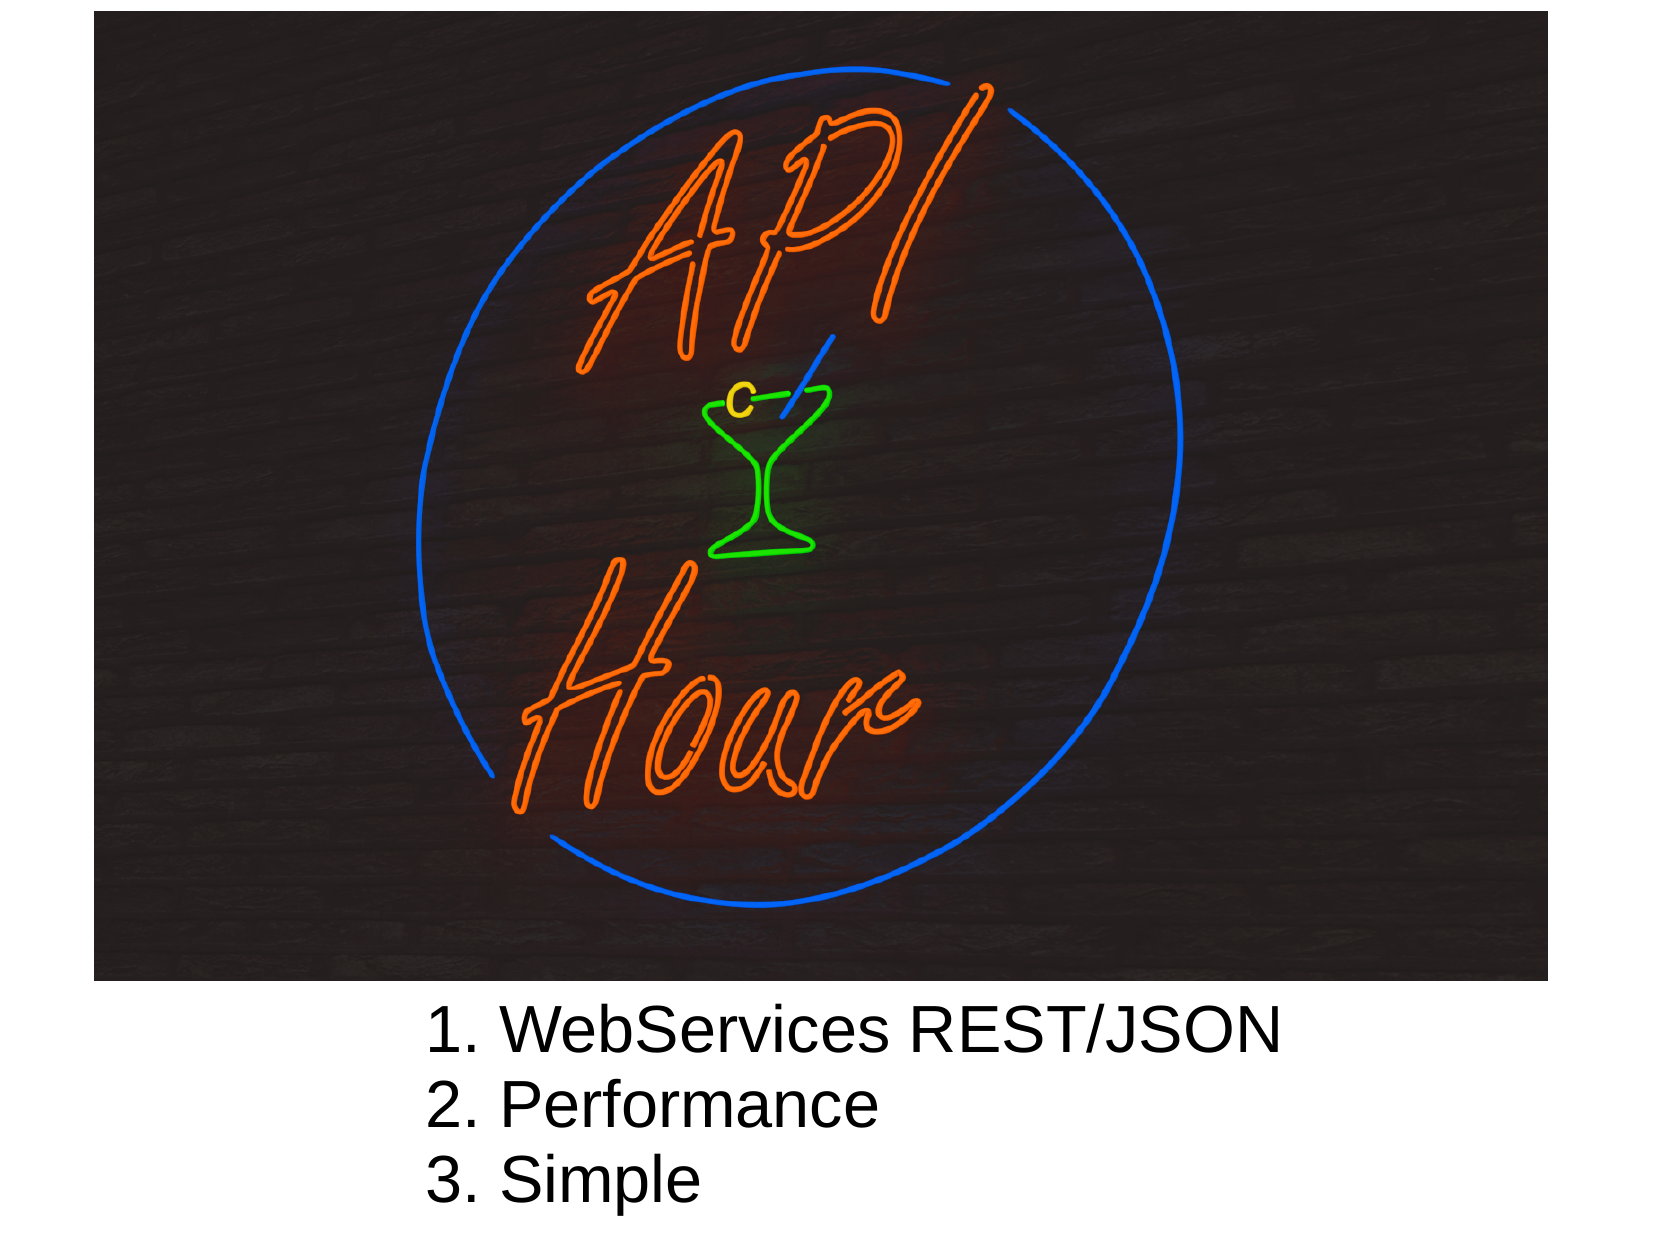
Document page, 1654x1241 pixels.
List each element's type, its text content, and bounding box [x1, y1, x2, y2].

subtitle WebServices REST/JSON Performance Simple [425, 992, 1288, 1217]
picture [94, 11, 1548, 981]
